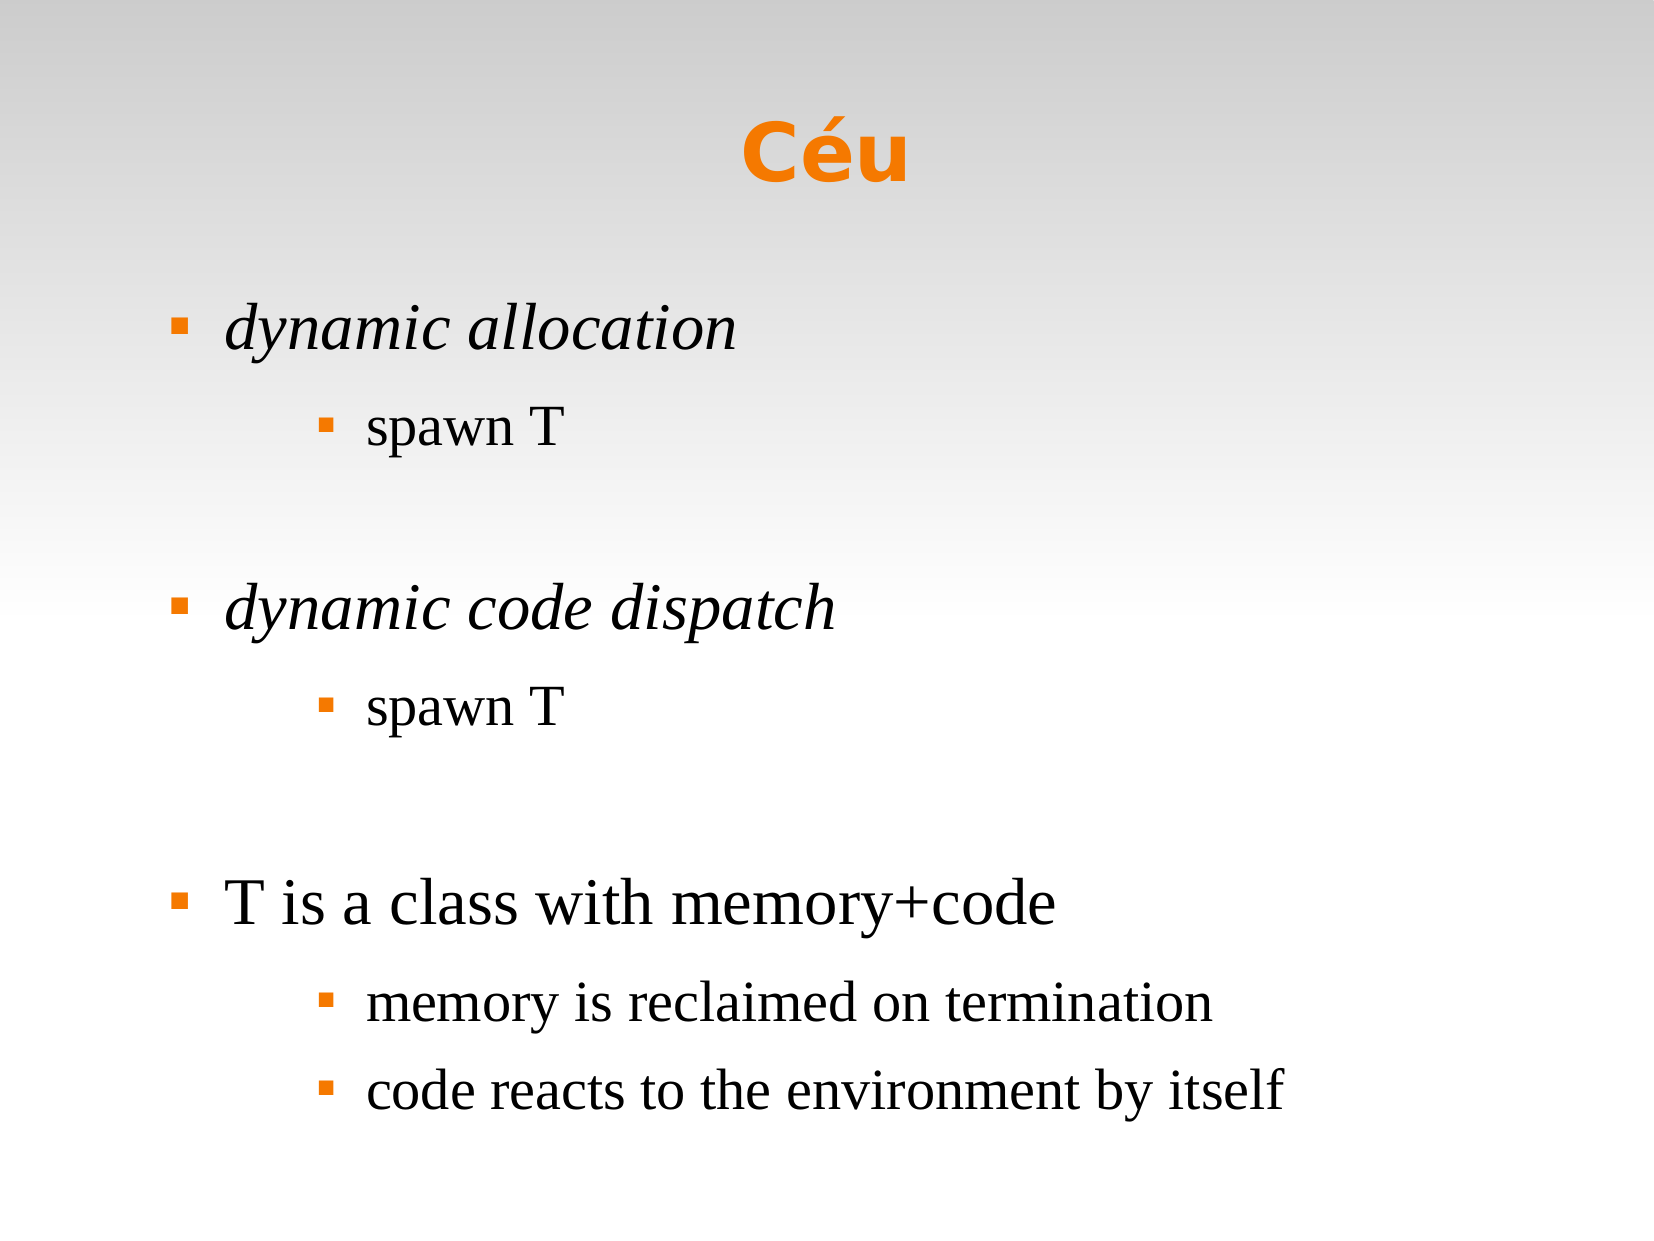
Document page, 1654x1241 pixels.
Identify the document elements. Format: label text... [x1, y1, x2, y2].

list dynamic allocation spawn T dynamic code dispatch spawn T T is a class with memory+code memory is reclaimed on termination code reacts to the environment by itself [82, 290, 1571, 1178]
title Céu [82, 49, 1571, 257]
